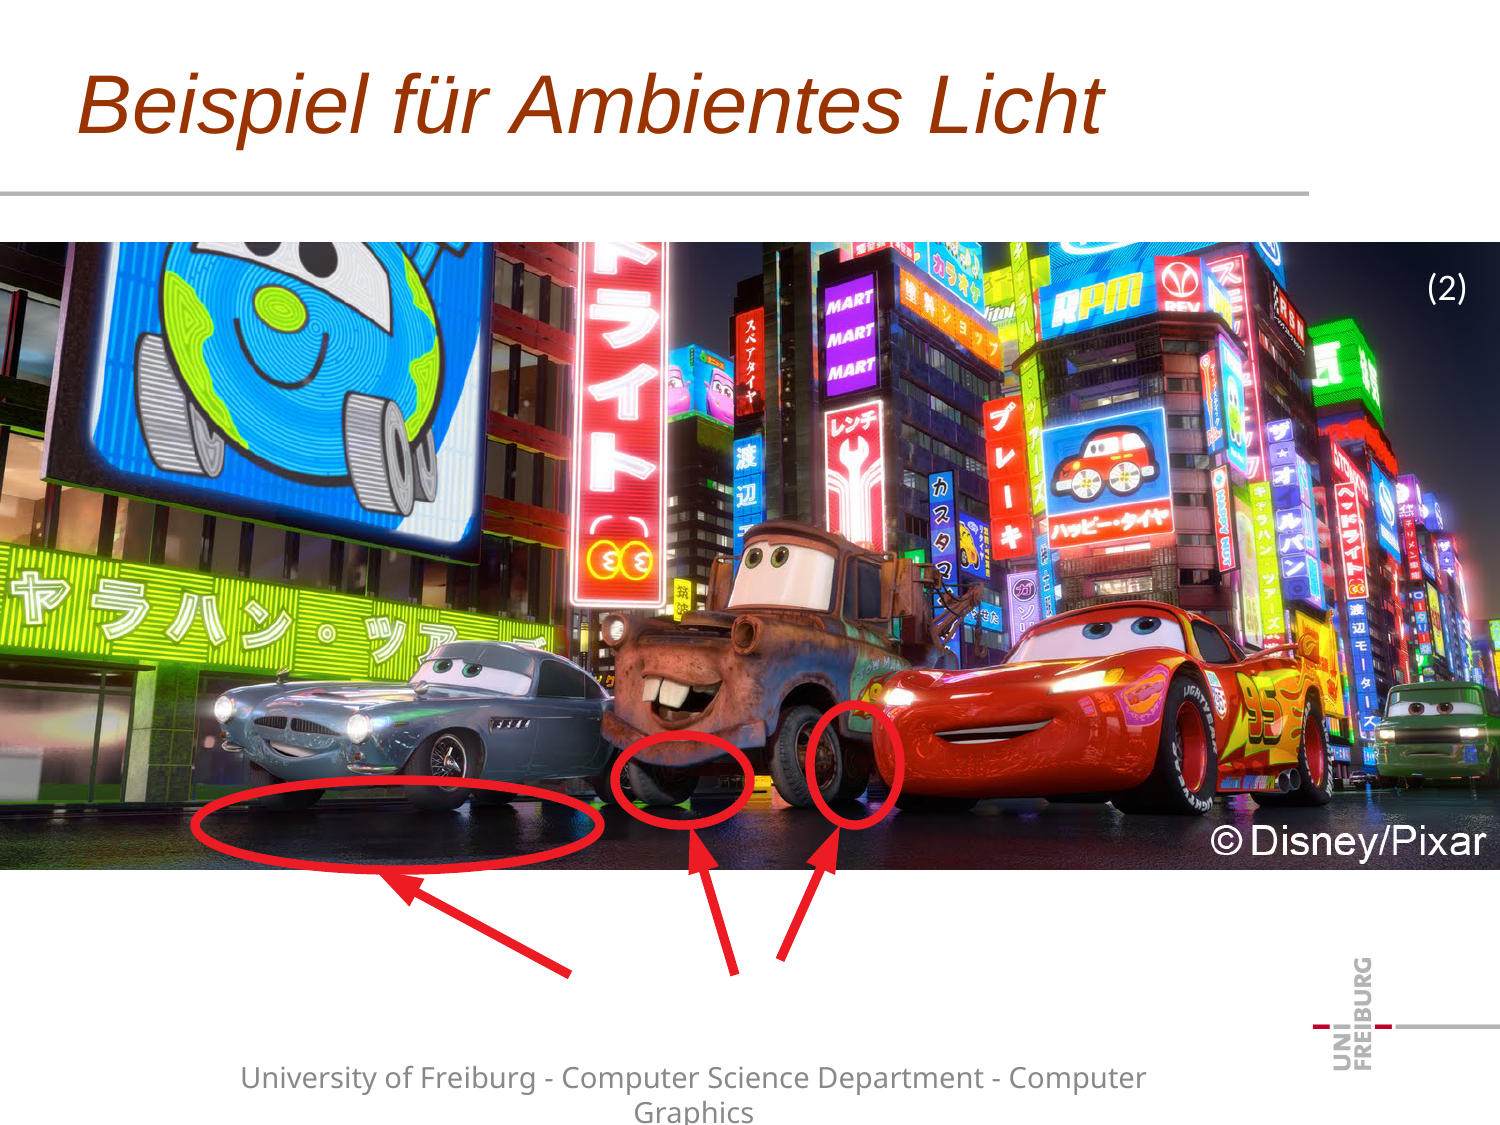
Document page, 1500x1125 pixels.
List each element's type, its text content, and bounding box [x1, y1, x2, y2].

picture [0, 0, 1500, 1125]
text_box (2) [1411, 255, 1487, 316]
title Beispiel für Ambientes Licht [76, 50, 1412, 169]
picture [687, 1109, 696, 1121]
